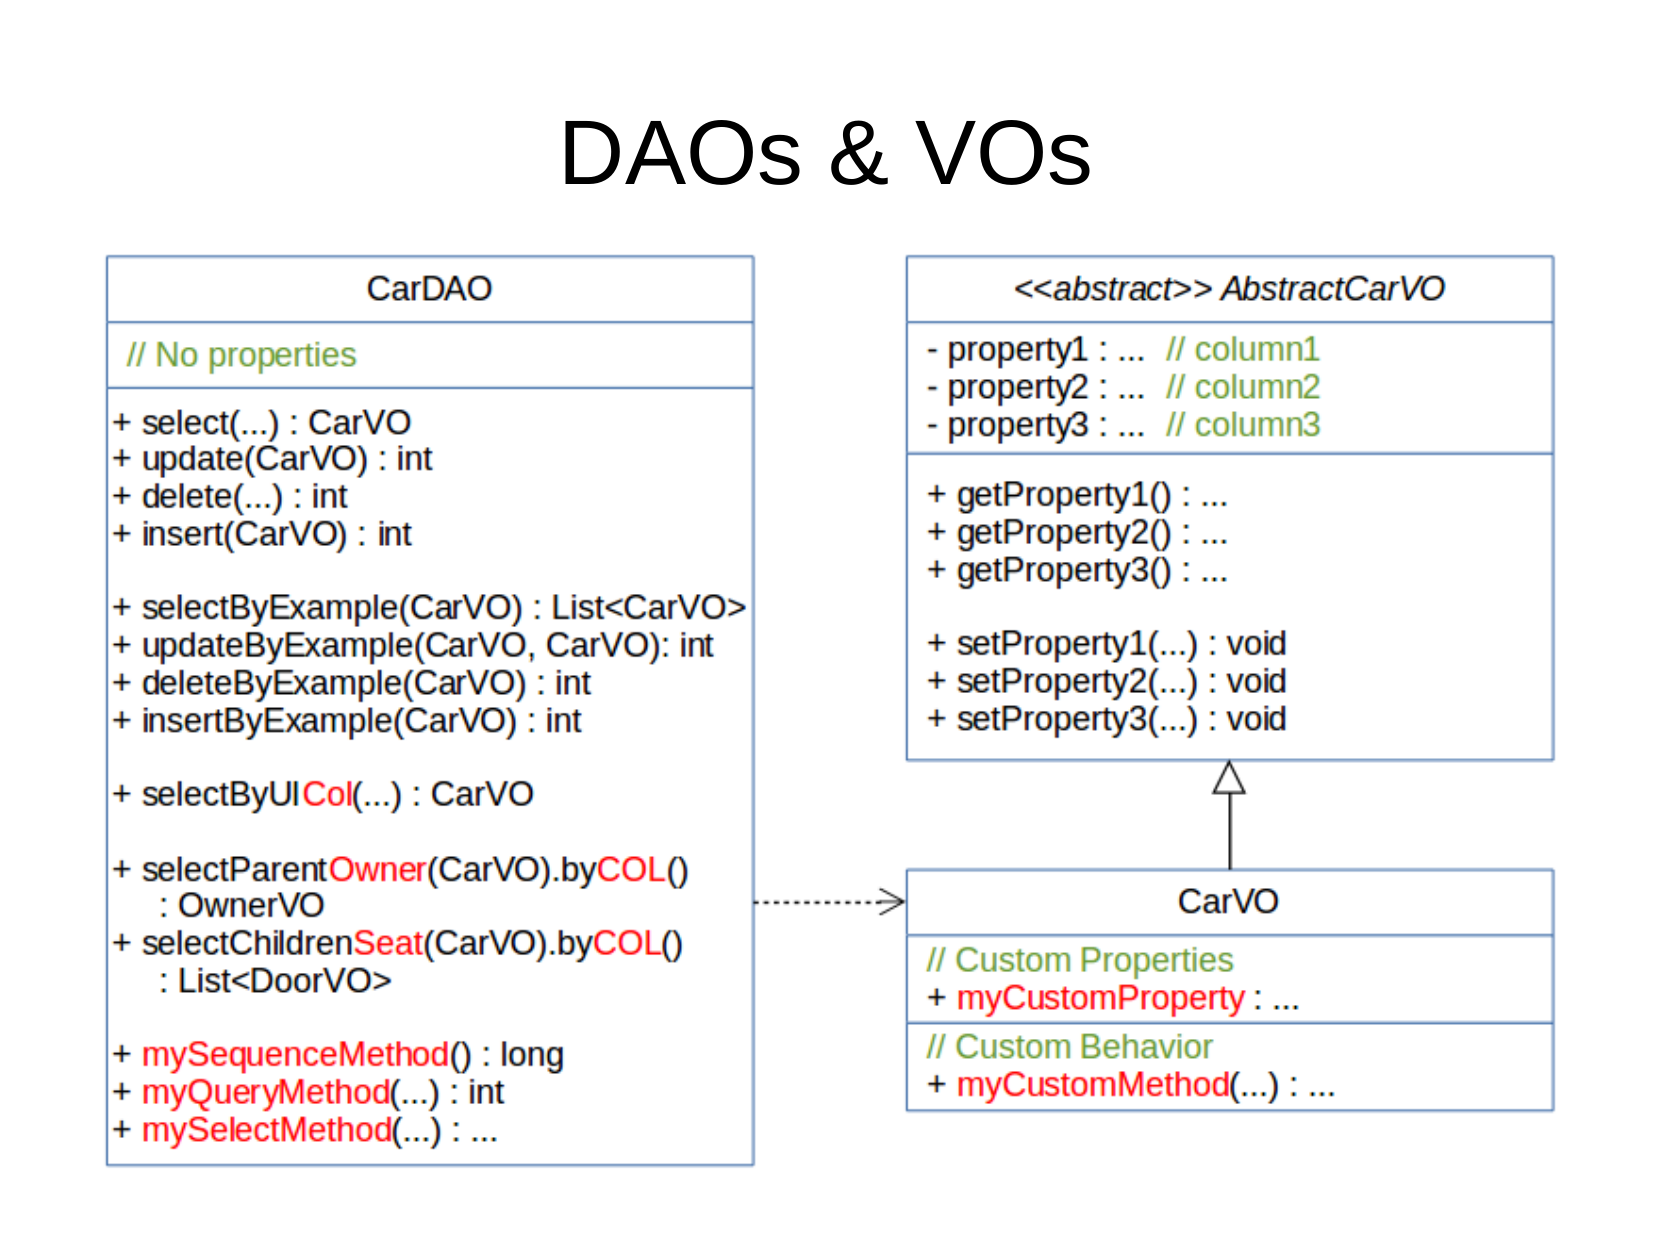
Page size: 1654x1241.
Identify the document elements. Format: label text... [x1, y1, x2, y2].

picture [99, 248, 1561, 1171]
title DAOs & VOs [82, 49, 1571, 257]
